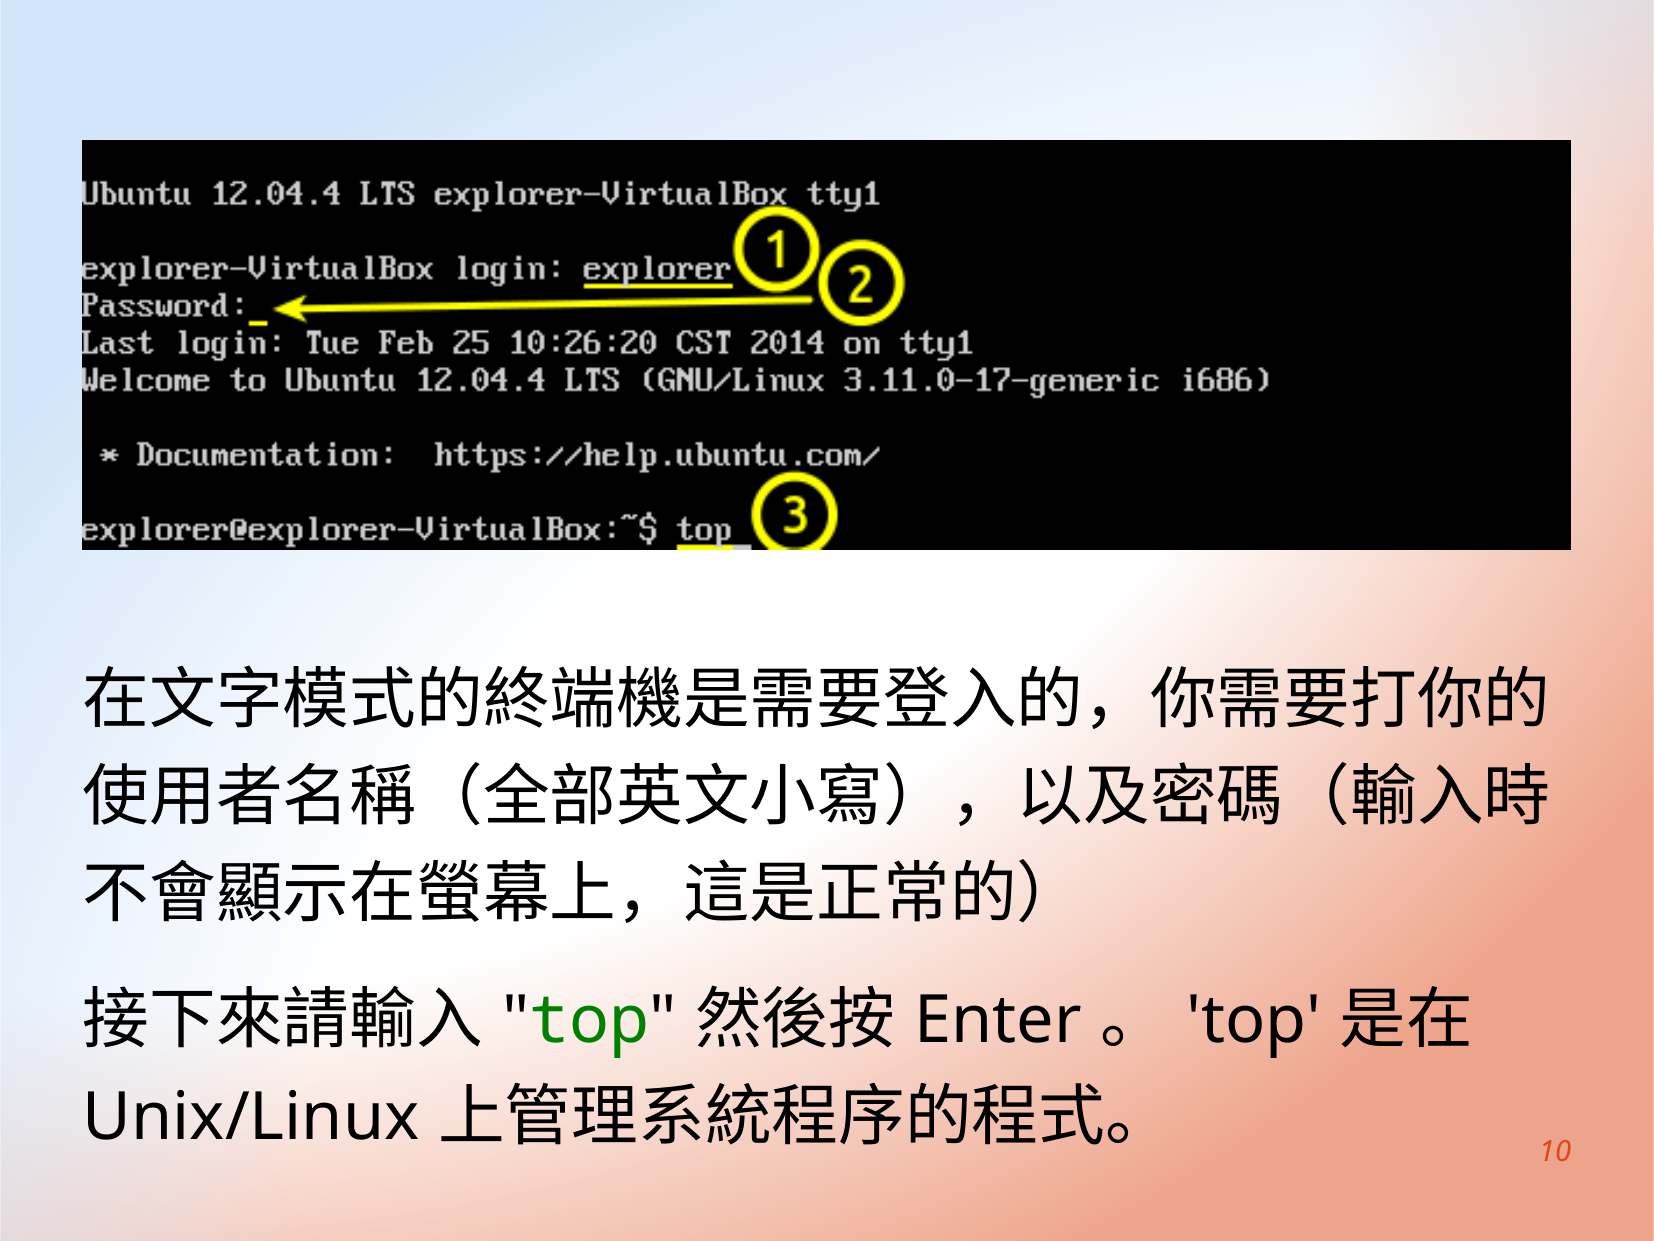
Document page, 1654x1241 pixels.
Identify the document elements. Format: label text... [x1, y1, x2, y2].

picture [0, 0, 1654, 1241]
list 在文字模式的終端機是需要登入的，你需要打你的使用者名稱（全部英文小寫），以及密碼（輸入時不會顯示在螢幕上，這是正常的） 接下來請輸入"top"然後按Enter。'top'是在Unix/Linux上管理系統程序的程式。 [82, 645, 1571, 1201]
